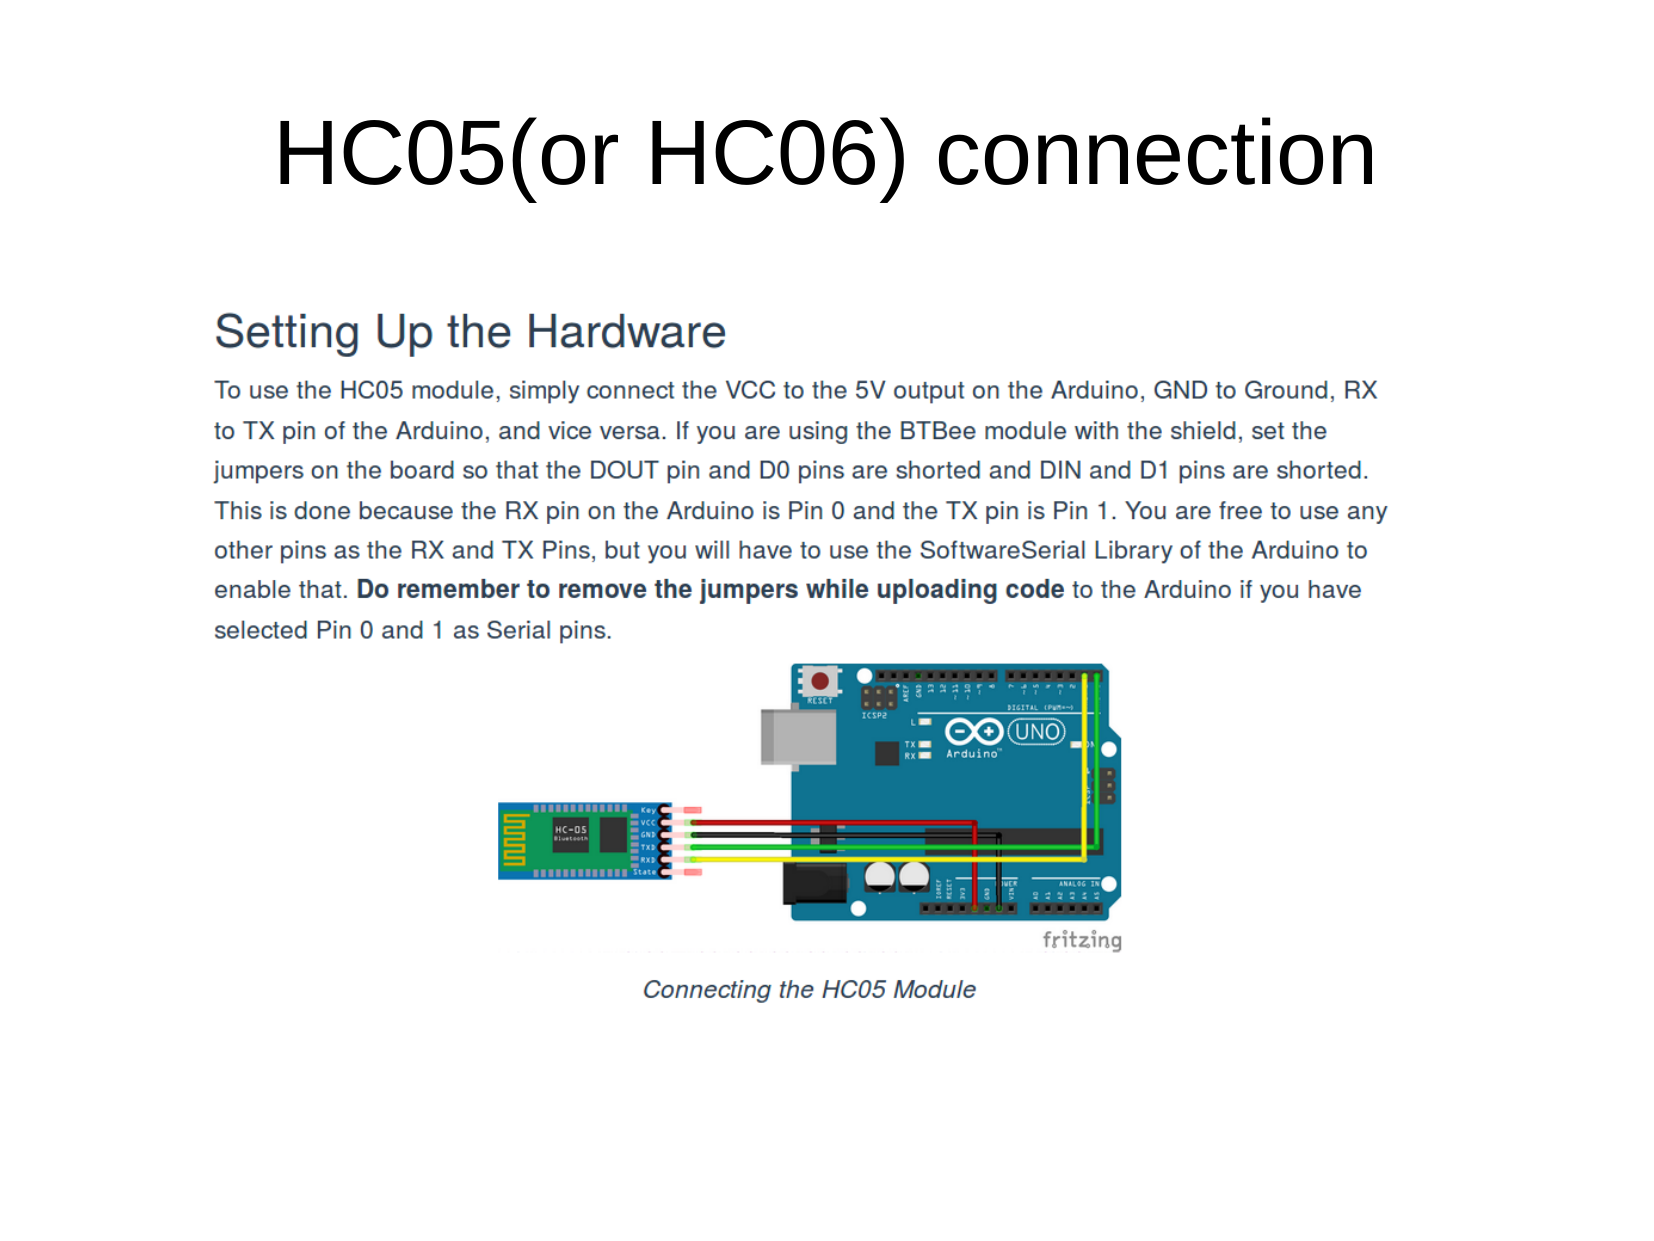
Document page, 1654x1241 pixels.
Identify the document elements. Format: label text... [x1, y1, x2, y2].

title HC05(or HC06) connection [82, 49, 1571, 257]
picture [182, 290, 1471, 1010]
